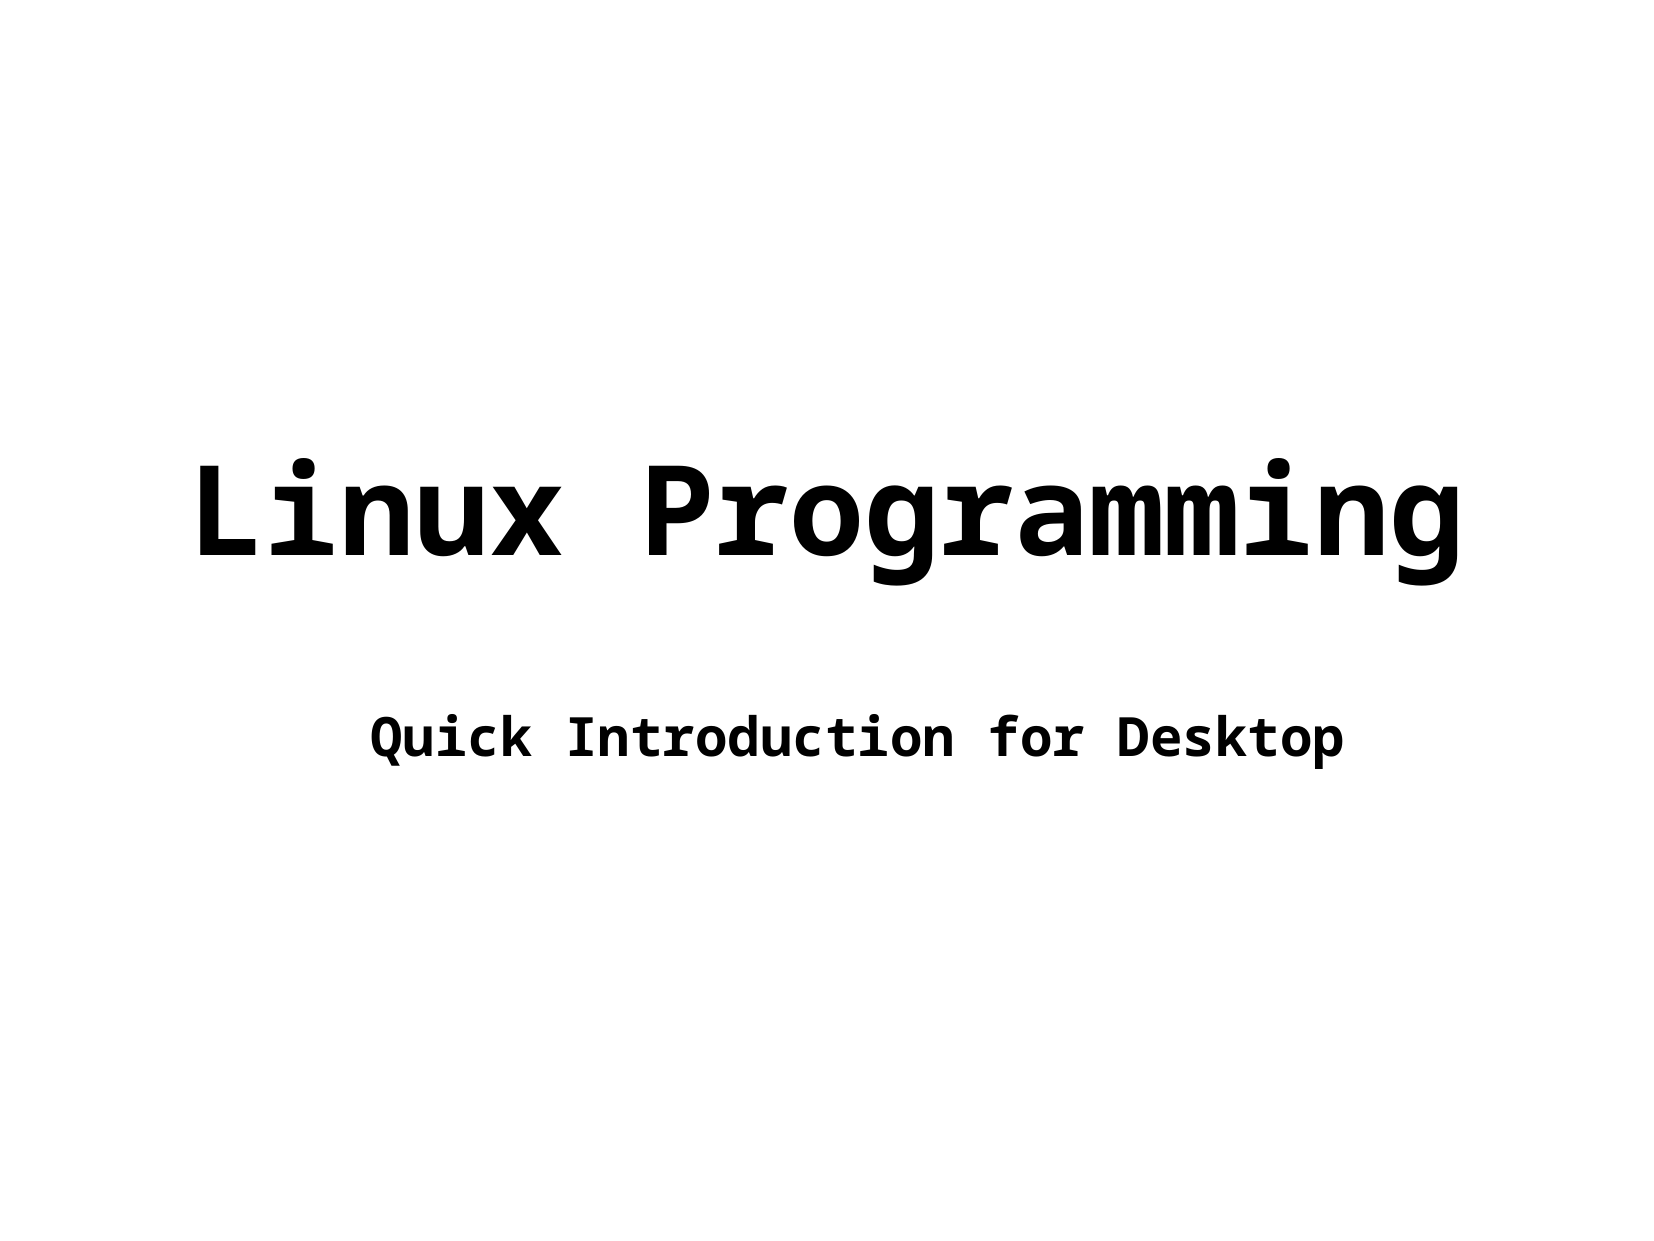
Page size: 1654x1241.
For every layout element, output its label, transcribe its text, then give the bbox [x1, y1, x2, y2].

title Linux Programming [82, 403, 1571, 611]
text_box Quick Introduction for Desktop [203, 661, 1513, 810]
